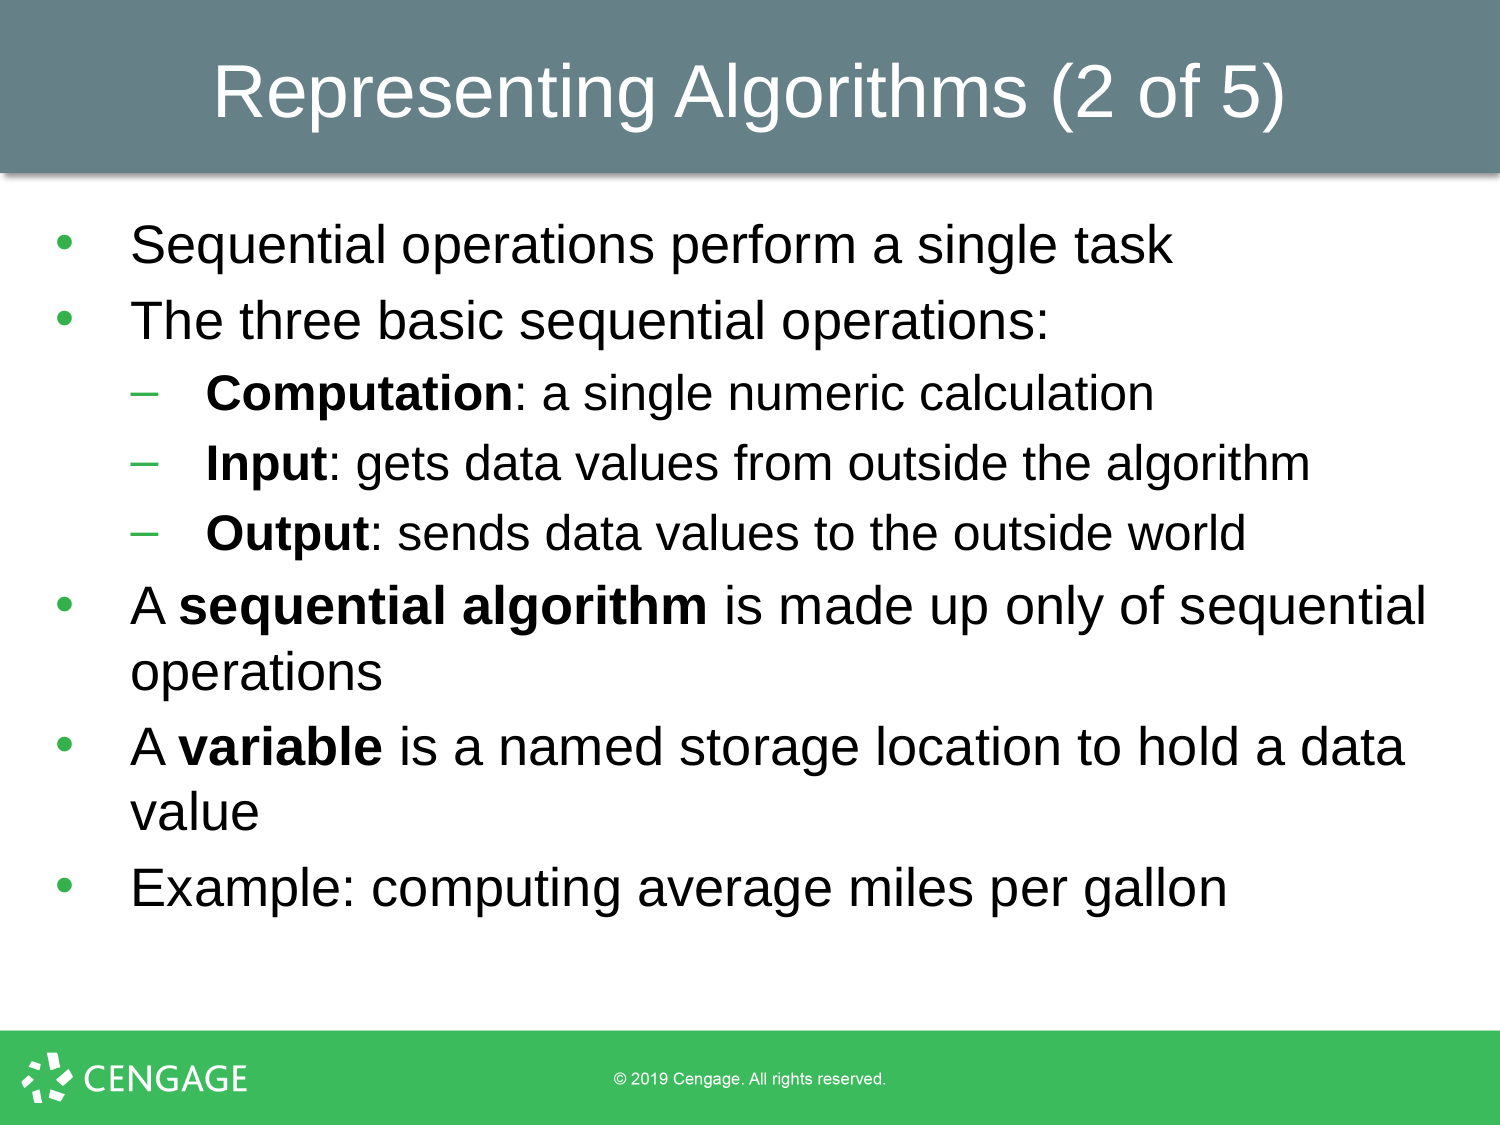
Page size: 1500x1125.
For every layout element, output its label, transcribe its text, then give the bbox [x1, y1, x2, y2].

picture [0, 174, 1500, 1125]
title Representing Algorithms (2 of 5) [0, 0, 1500, 174]
list Sequential operations perform a single task The three basic sequential operations: Computation: a single numeric calculation Input: gets data values from outside the algorithm Output: sends data values to the outside world A sequential algorithm is made up only of sequential operations A variable is a named storage location to hold a data value Example: computing average miles per gallon [40, 201, 1460, 1005]
